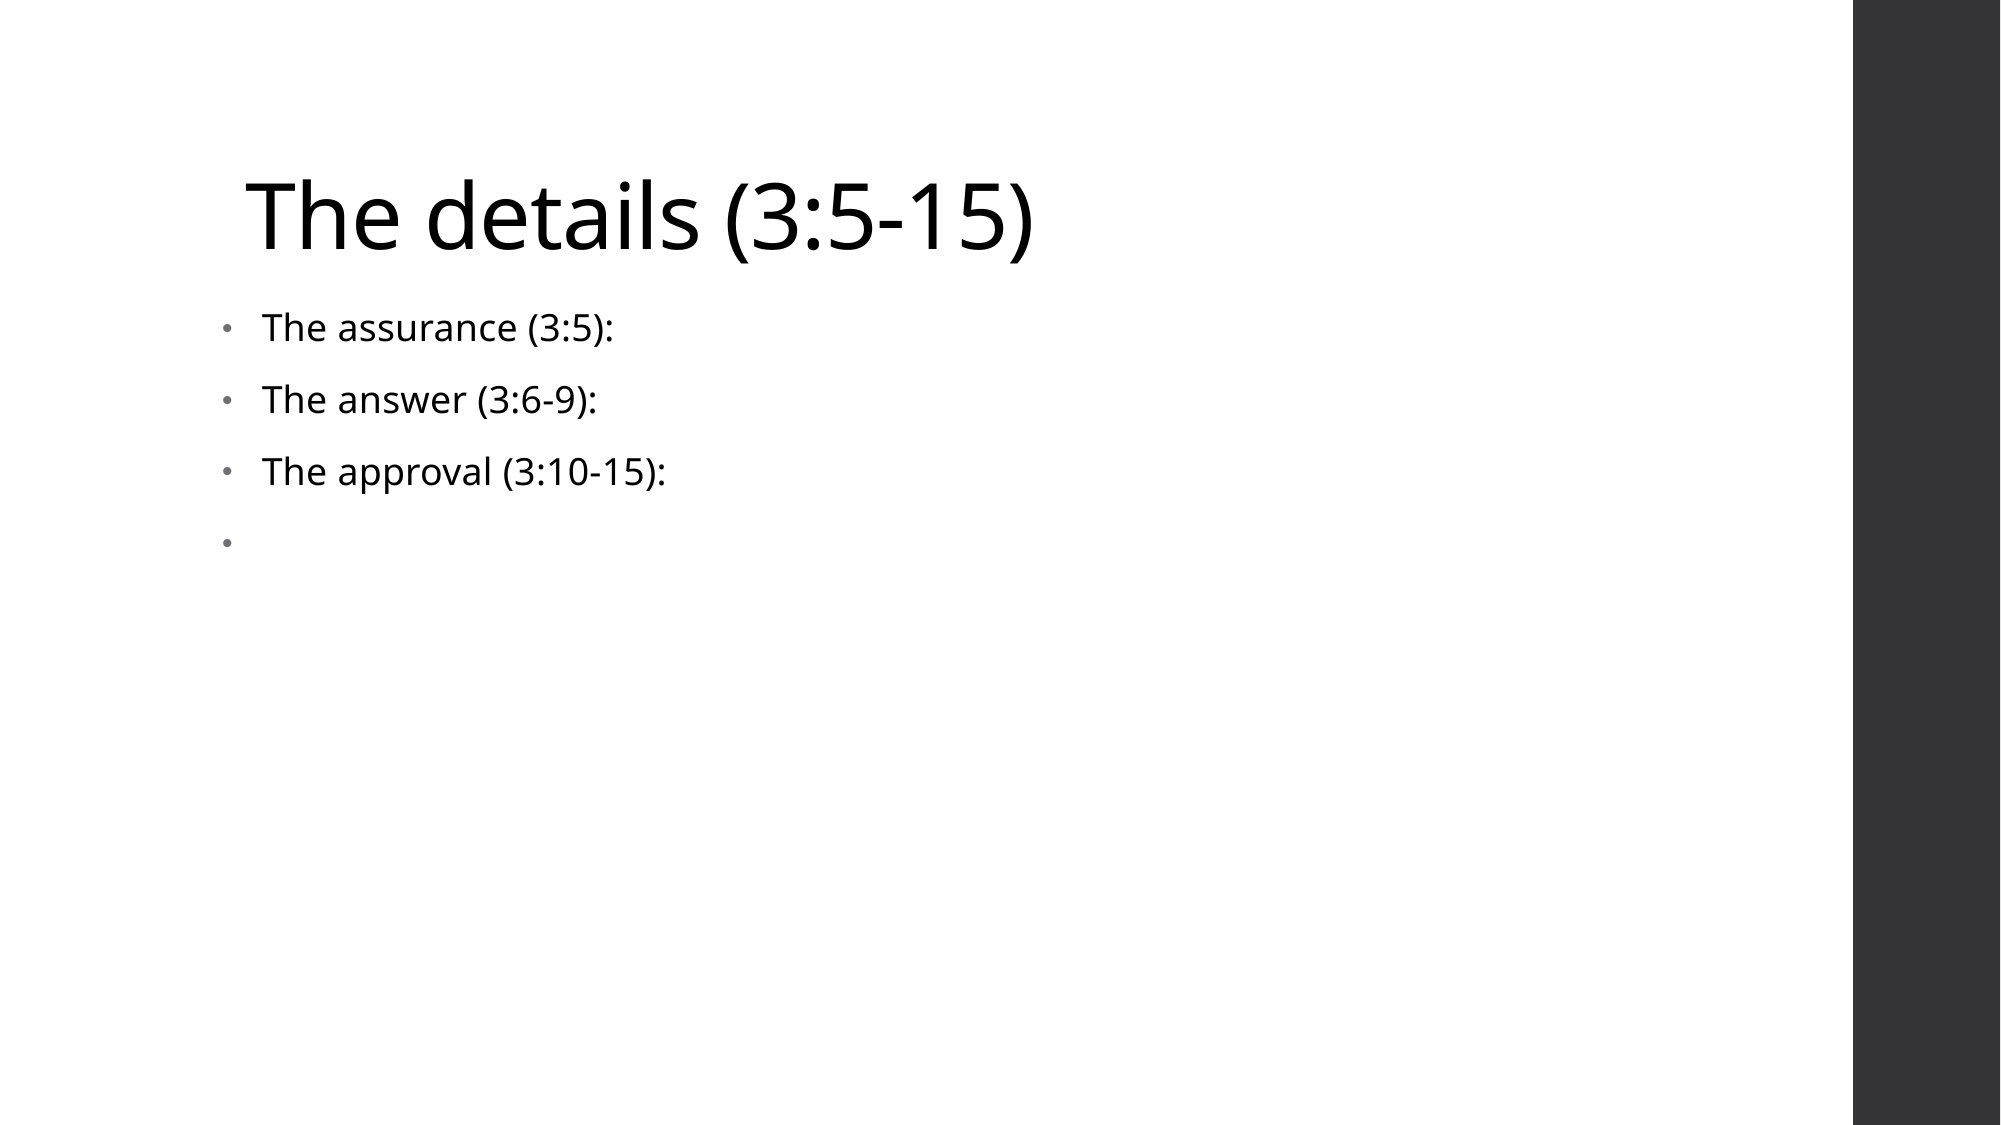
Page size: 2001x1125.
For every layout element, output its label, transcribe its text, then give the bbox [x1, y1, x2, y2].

title The details (3:5-15) [206, 60, 1797, 278]
list The assurance (3:5): The answer (3:6-9): The approval (3:10-15): [206, 299, 1617, 1014]
